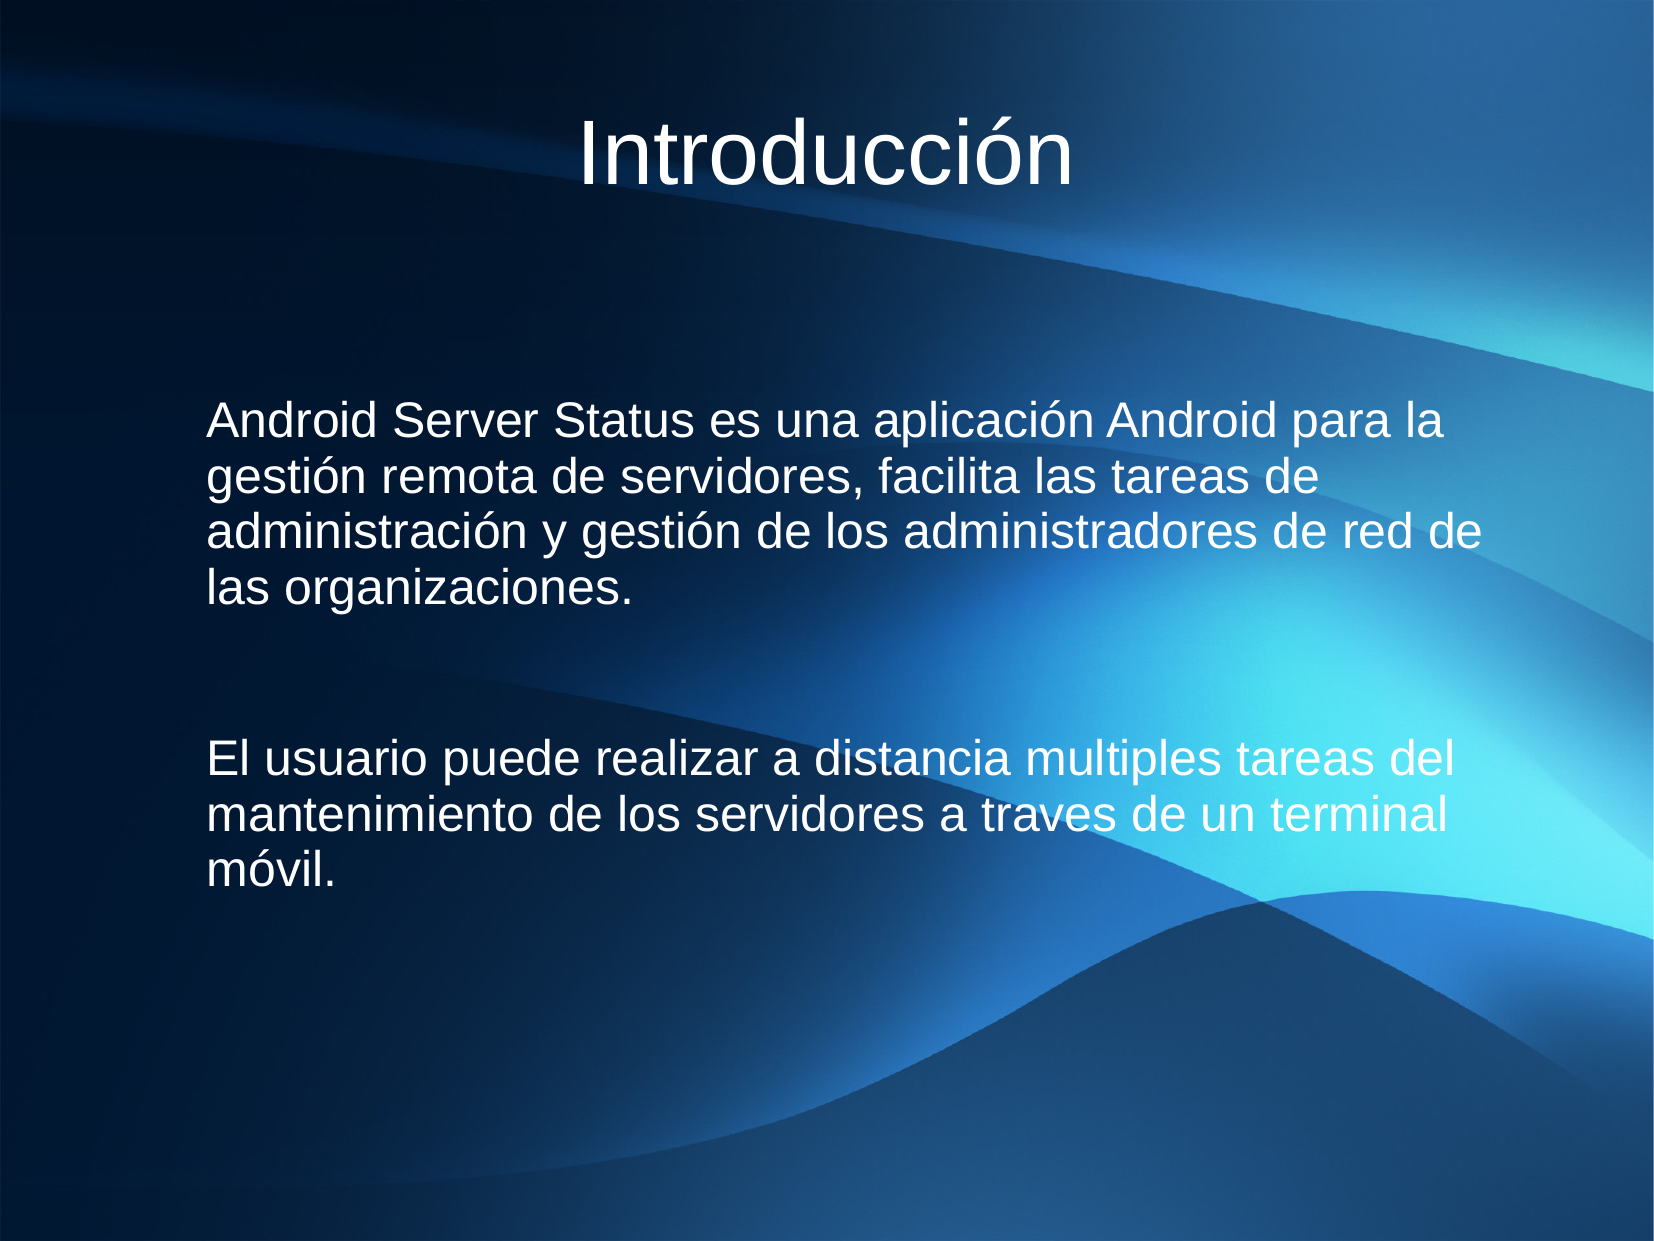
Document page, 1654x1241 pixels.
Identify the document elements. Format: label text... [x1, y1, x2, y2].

picture [0, 0, 1654, 1241]
list Android Server Status es una aplicación Android para la gestión remota de servidores, facilita las tareas de administración y gestión de los administradores de red de las organizaciones. El usuario puede realizar a distancia multiples tareas del mantenimiento de los servidores a traves de un terminal móvil. [206, 392, 1518, 916]
title Introducción [82, 49, 1571, 257]
